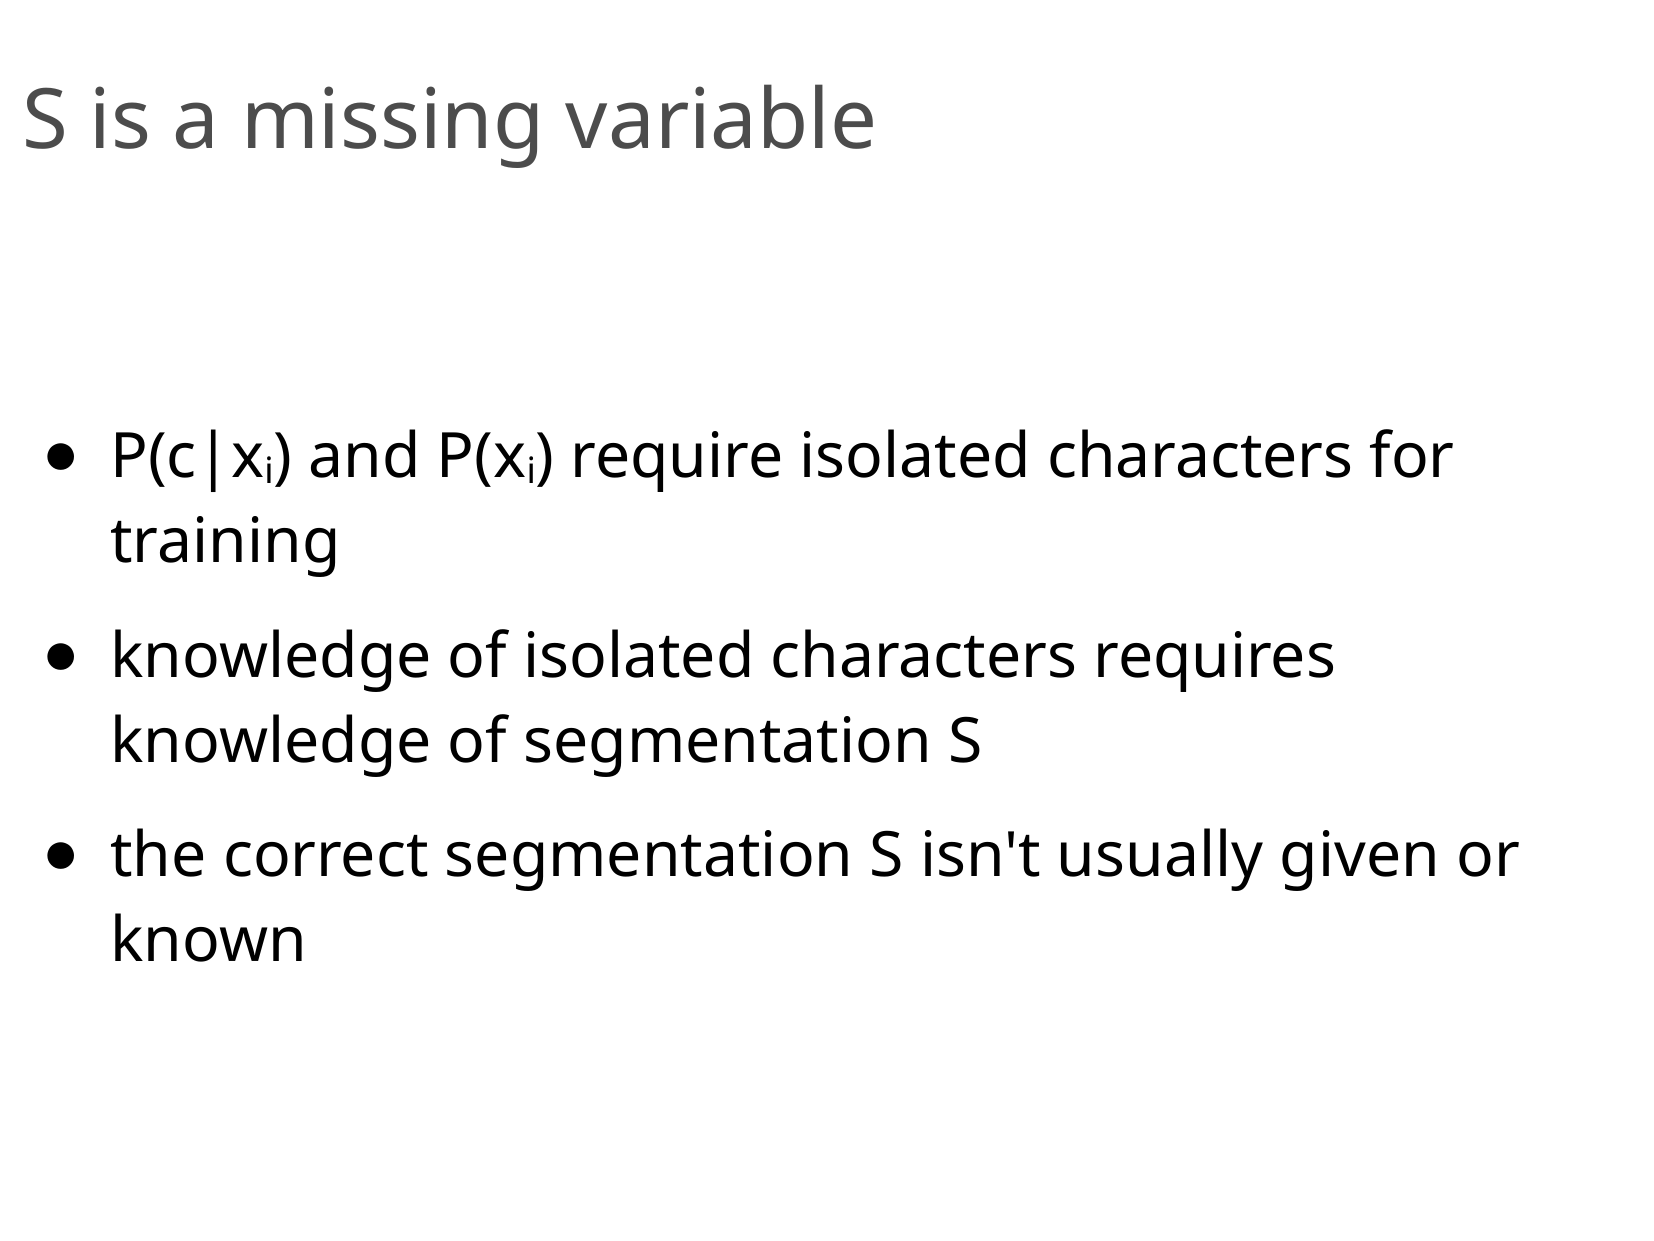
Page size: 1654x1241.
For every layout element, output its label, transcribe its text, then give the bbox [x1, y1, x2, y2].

list P(c|xi) and P(xi) require isolated characters for training knowledge of isolated characters requires knowledge of segmentation S the correct segmentation S isn't usually given or known [25, 233, 1654, 1158]
title S is a missing variable [22, 19, 1654, 213]
